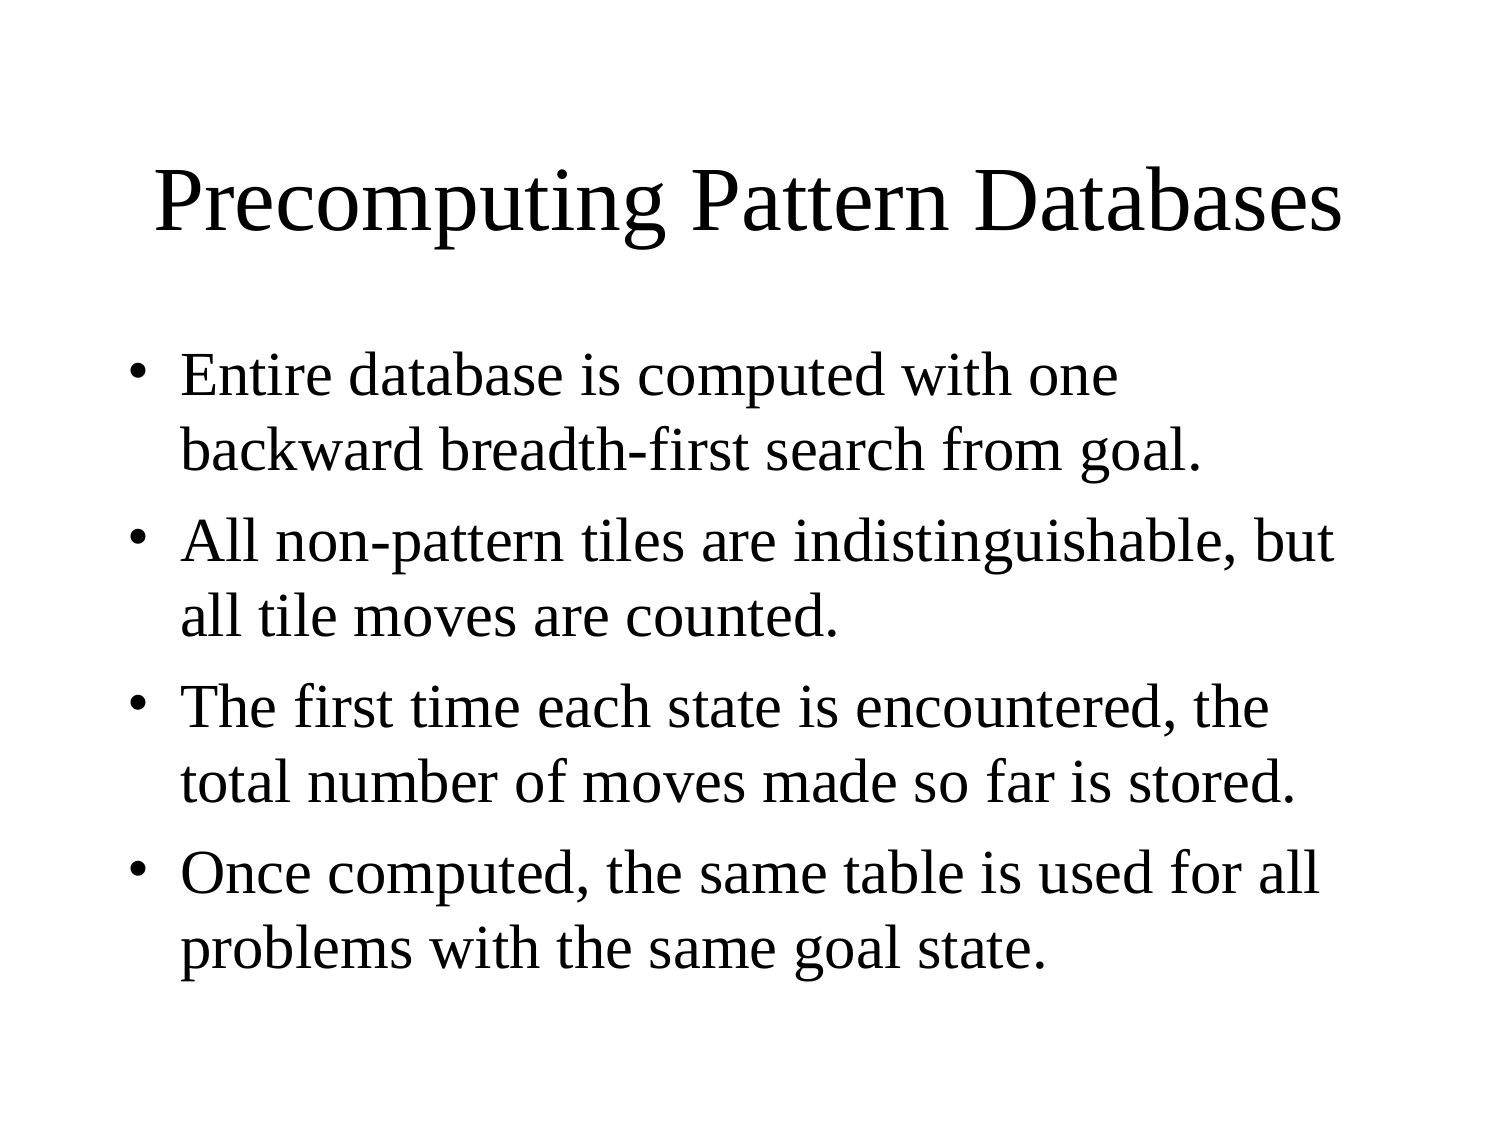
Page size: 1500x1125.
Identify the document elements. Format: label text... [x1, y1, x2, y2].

title Precomputing Pattern Databases [112, 99, 1388, 288]
list Entire database is computed with one backward breadth-first search from goal. All non-pattern tiles are indistinguishable, but all tile moves are counted. The first time each state is encountered, the total number of moves made so far is stored. Once computed, the same table is used for all problems with the same goal state. [112, 324, 1388, 1000]
